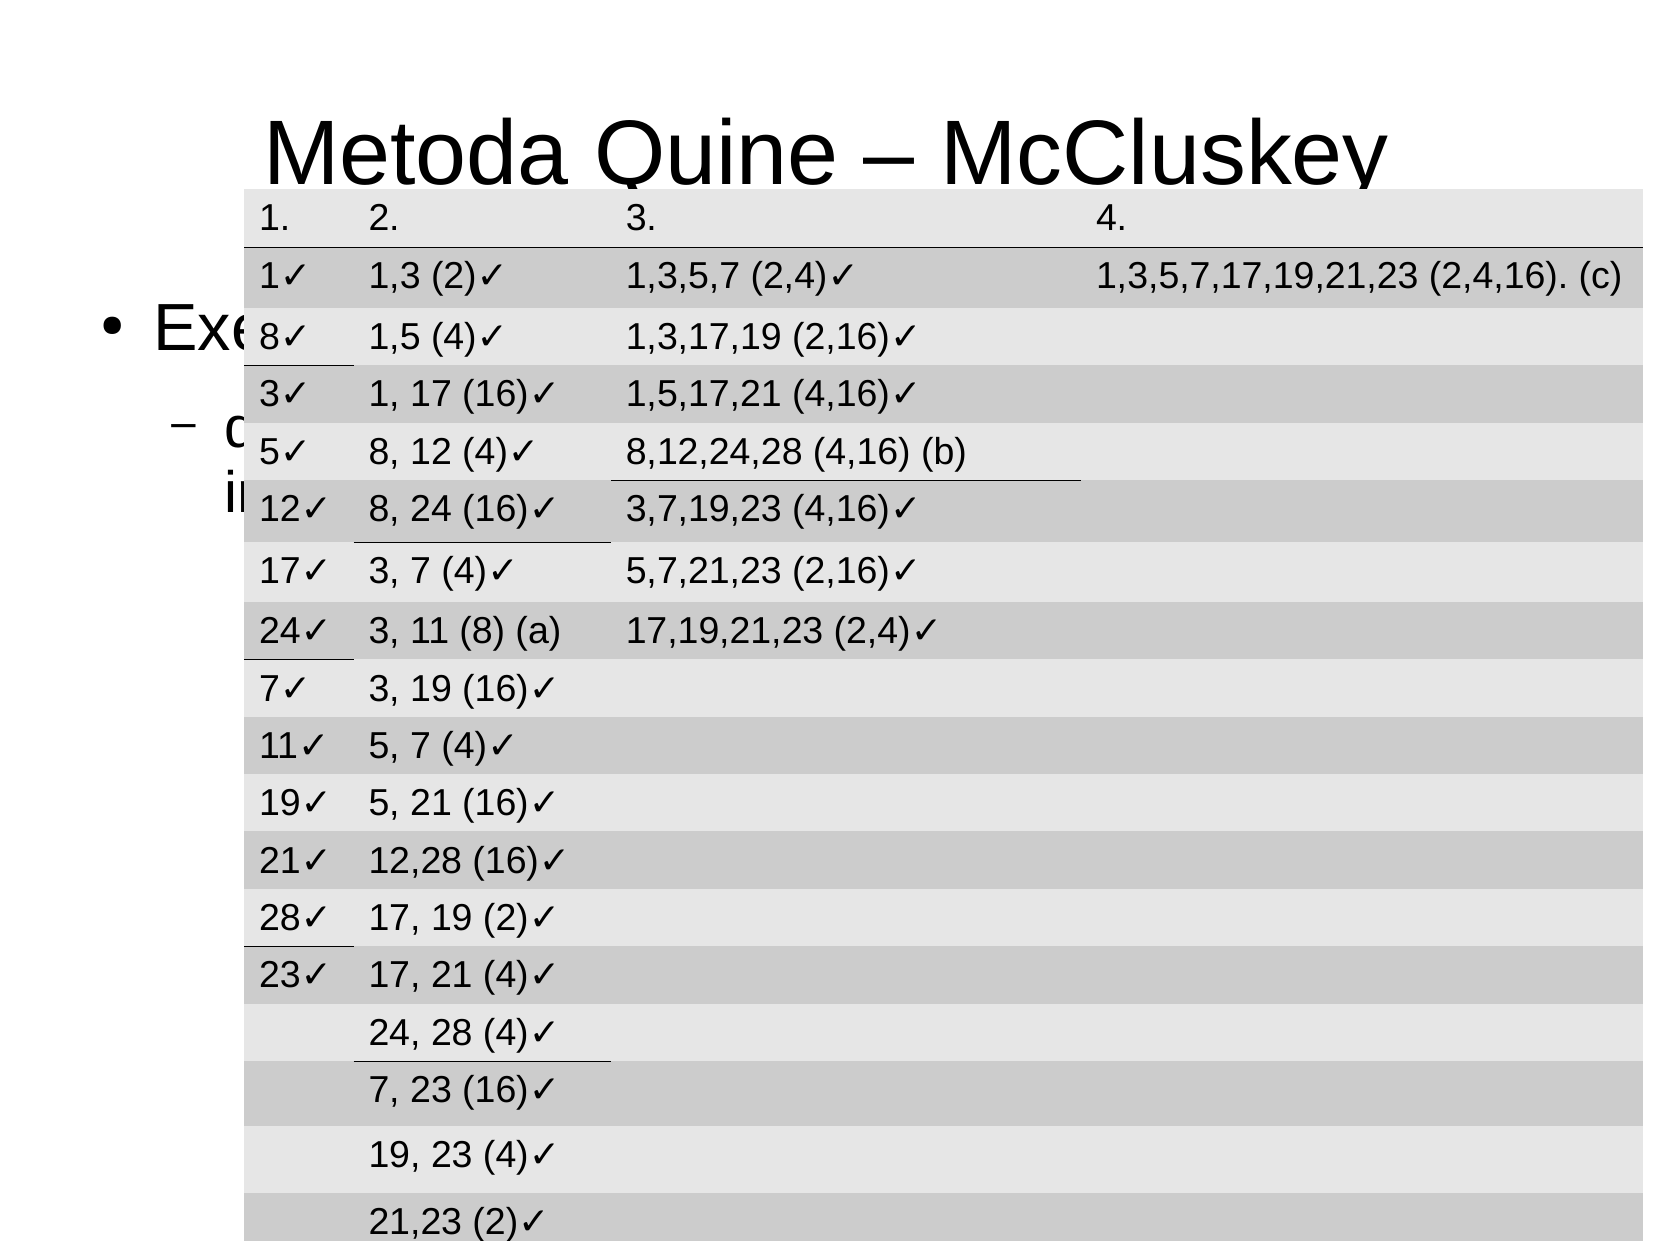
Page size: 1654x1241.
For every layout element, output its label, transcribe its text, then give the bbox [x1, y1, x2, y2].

table_cell 8✓ [244, 308, 354, 365]
table_cell [1081, 1061, 1643, 1126]
list Exemplu determinarea implicaţilor primi [82, 290, 244, 1169]
table_cell [1081, 423, 1643, 480]
table_cell [1081, 480, 1643, 542]
table_cell [244, 1126, 354, 1193]
table_cell [611, 1126, 1081, 1193]
table_header 4. [1081, 189, 1643, 247]
table_cell [1081, 946, 1643, 1004]
table_cell [1081, 1126, 1643, 1193]
table_cell 3, 19 (16)✓ [354, 659, 611, 717]
table_cell 3✓ [244, 366, 354, 423]
table_cell [611, 946, 1081, 1004]
table_cell 17✓ [244, 542, 354, 602]
table_cell 21✓ [244, 831, 354, 889]
table_cell [611, 831, 1081, 889]
table_cell [1081, 774, 1643, 831]
table_cell 19, 23 (4)✓ [354, 1126, 611, 1193]
table_header 3. [611, 189, 1081, 247]
table_cell 28✓ [244, 889, 354, 946]
table_cell 1,3,5,7,17,19,21,23 (2,4,16). (c) [1081, 248, 1643, 308]
table_cell 17, 19 (2)✓ [354, 889, 611, 946]
table_cell 23✓ [244, 947, 354, 1004]
table_cell [1081, 889, 1643, 946]
table_cell [1081, 602, 1643, 659]
table_cell [244, 1193, 354, 1241]
table_cell [1081, 1193, 1643, 1241]
table_cell 1,3 (2)✓ [354, 248, 611, 308]
table_cell 1,5 (4)✓ [354, 308, 611, 365]
table_cell 8, 24 (16)✓ [354, 480, 611, 542]
table_cell 19✓ [244, 774, 354, 831]
table_cell [1081, 1004, 1643, 1061]
table_cell [1081, 717, 1643, 774]
table_cell 7, 23 (16)✓ [354, 1062, 611, 1126]
table_cell 8,12,24,28 (4,16) (b) [611, 423, 1081, 480]
table_cell 1, 17 (16)✓ [354, 365, 611, 423]
table_cell [611, 1004, 1081, 1061]
table_cell [611, 717, 1081, 774]
table_cell 3,7,19,23 (4,16)✓ [611, 481, 1081, 542]
table_cell 24✓ [244, 602, 354, 659]
table_cell 5,7,21,23 (2,16)✓ [611, 542, 1081, 602]
table_cell [1081, 542, 1643, 602]
table_cell [611, 1193, 1081, 1241]
table_cell 5, 21 (16)✓ [354, 774, 611, 831]
table_cell [611, 1061, 1081, 1126]
title Metoda Quine – McCluskey [82, 49, 1571, 257]
table_cell 24, 28 (4)✓ [354, 1004, 611, 1061]
table_cell [244, 1004, 354, 1061]
table_cell [611, 659, 1081, 717]
table_cell 1,3,17,19 (2,16)✓ [611, 308, 1081, 365]
table_cell 7✓ [244, 660, 354, 717]
table_cell [1081, 831, 1643, 889]
table_header 1. [244, 189, 354, 247]
table_cell [1081, 308, 1643, 365]
table_cell 21,23 (2)✓ [354, 1193, 611, 1241]
table_cell [1081, 365, 1643, 423]
table_cell 11✓ [244, 717, 354, 774]
table_cell 17,19,21,23 (2,4)✓ [611, 602, 1081, 659]
table_cell 3, 7 (4)✓ [354, 543, 611, 602]
table_cell 1✓ [244, 248, 354, 308]
table_cell [1081, 659, 1643, 717]
table_cell 1,3,5,7 (2,4)✓ [611, 248, 1081, 308]
table_cell [244, 1061, 354, 1126]
table_cell 8, 12 (4)✓ [354, 423, 611, 480]
table_cell 17, 21 (4)✓ [354, 946, 611, 1004]
table_cell [611, 774, 1081, 831]
table_cell [611, 889, 1081, 946]
table_cell 12,28 (16)✓ [354, 831, 611, 889]
table_cell 12✓ [244, 480, 354, 542]
table_cell 5, 7 (4)✓ [354, 717, 611, 774]
table_header 2. [354, 189, 611, 247]
table_cell 3, 11 (8) (a) [354, 602, 611, 659]
table_cell 5✓ [244, 423, 354, 480]
table_cell 1,5,17,21 (4,16)✓ [611, 365, 1081, 423]
